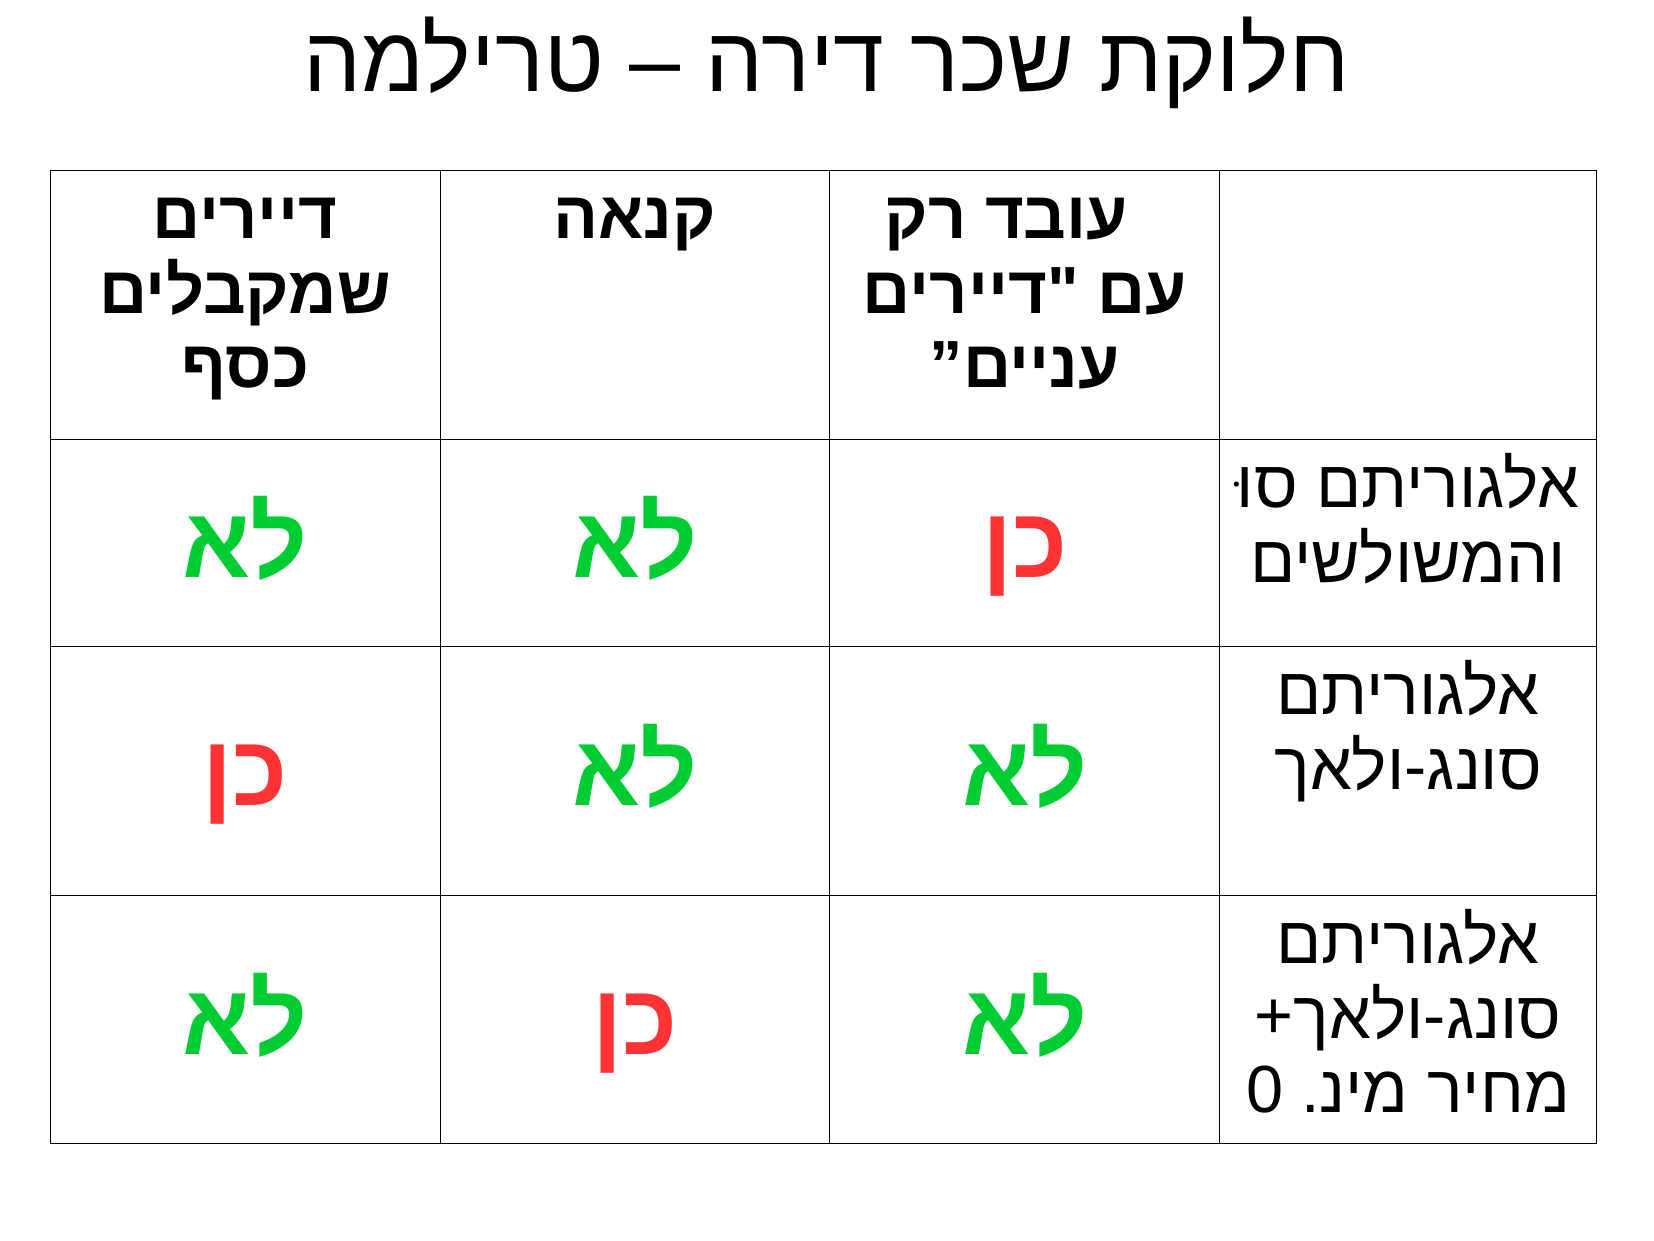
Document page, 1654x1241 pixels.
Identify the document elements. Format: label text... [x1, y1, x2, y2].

table_header דיירים שמקבלים כסף [51, 171, 440, 439]
table_cell לא [51, 896, 440, 1143]
table_cell לא [830, 896, 1219, 1143]
table_cell לא [441, 440, 829, 646]
table_cell כן [830, 440, 1219, 646]
table_cell אלגוריתם סונג-ולאך [1220, 647, 1596, 895]
table_cell לא [441, 647, 829, 895]
title חלוקת שכר דירה – טרילמה [0, 0, 1654, 136]
table_cell כן [51, 647, 440, 895]
table_header עובד רק עם "דיירים עניים” [830, 171, 1219, 439]
table_cell לא [830, 647, 1219, 895]
table_cell אלגוריתם סוּ והמשולשים [1220, 440, 1596, 646]
table_cell אלגוריתם סונג-ולאך+ מחיר מינ. 0 [1220, 896, 1596, 1143]
table_header [1220, 171, 1596, 439]
table_cell לא [51, 440, 440, 646]
table_header קנאה [441, 171, 829, 439]
table_cell כן [441, 896, 829, 1143]
